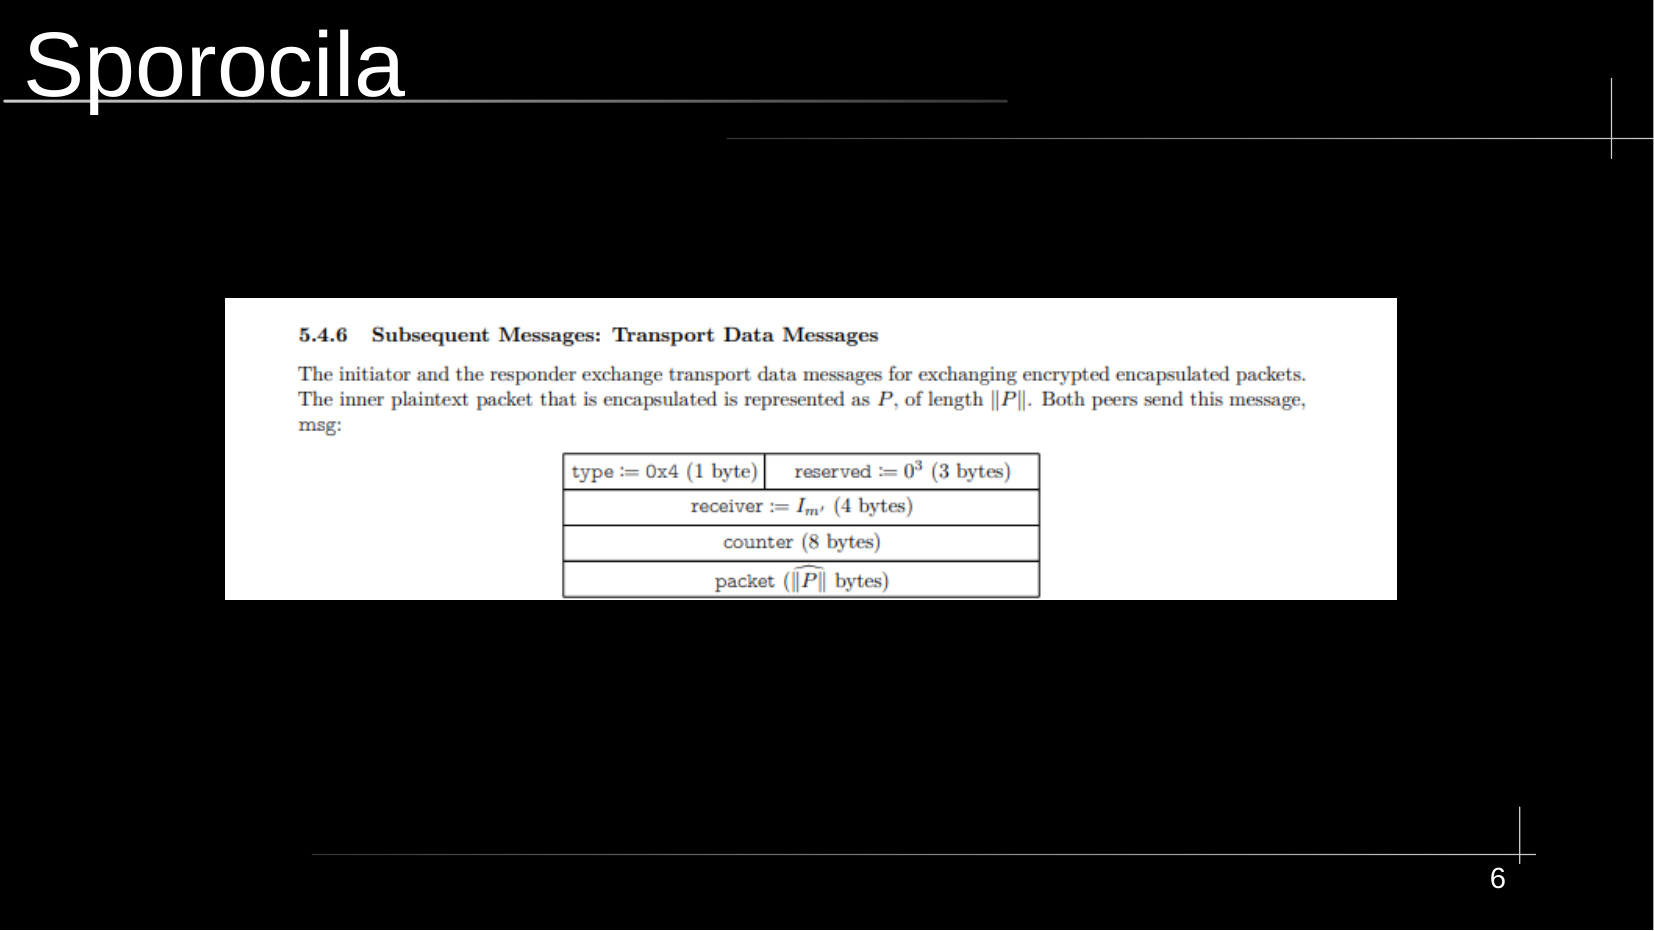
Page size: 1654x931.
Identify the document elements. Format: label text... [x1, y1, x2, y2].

title Sporocila [23, 11, 1589, 119]
picture [225, 298, 1397, 601]
